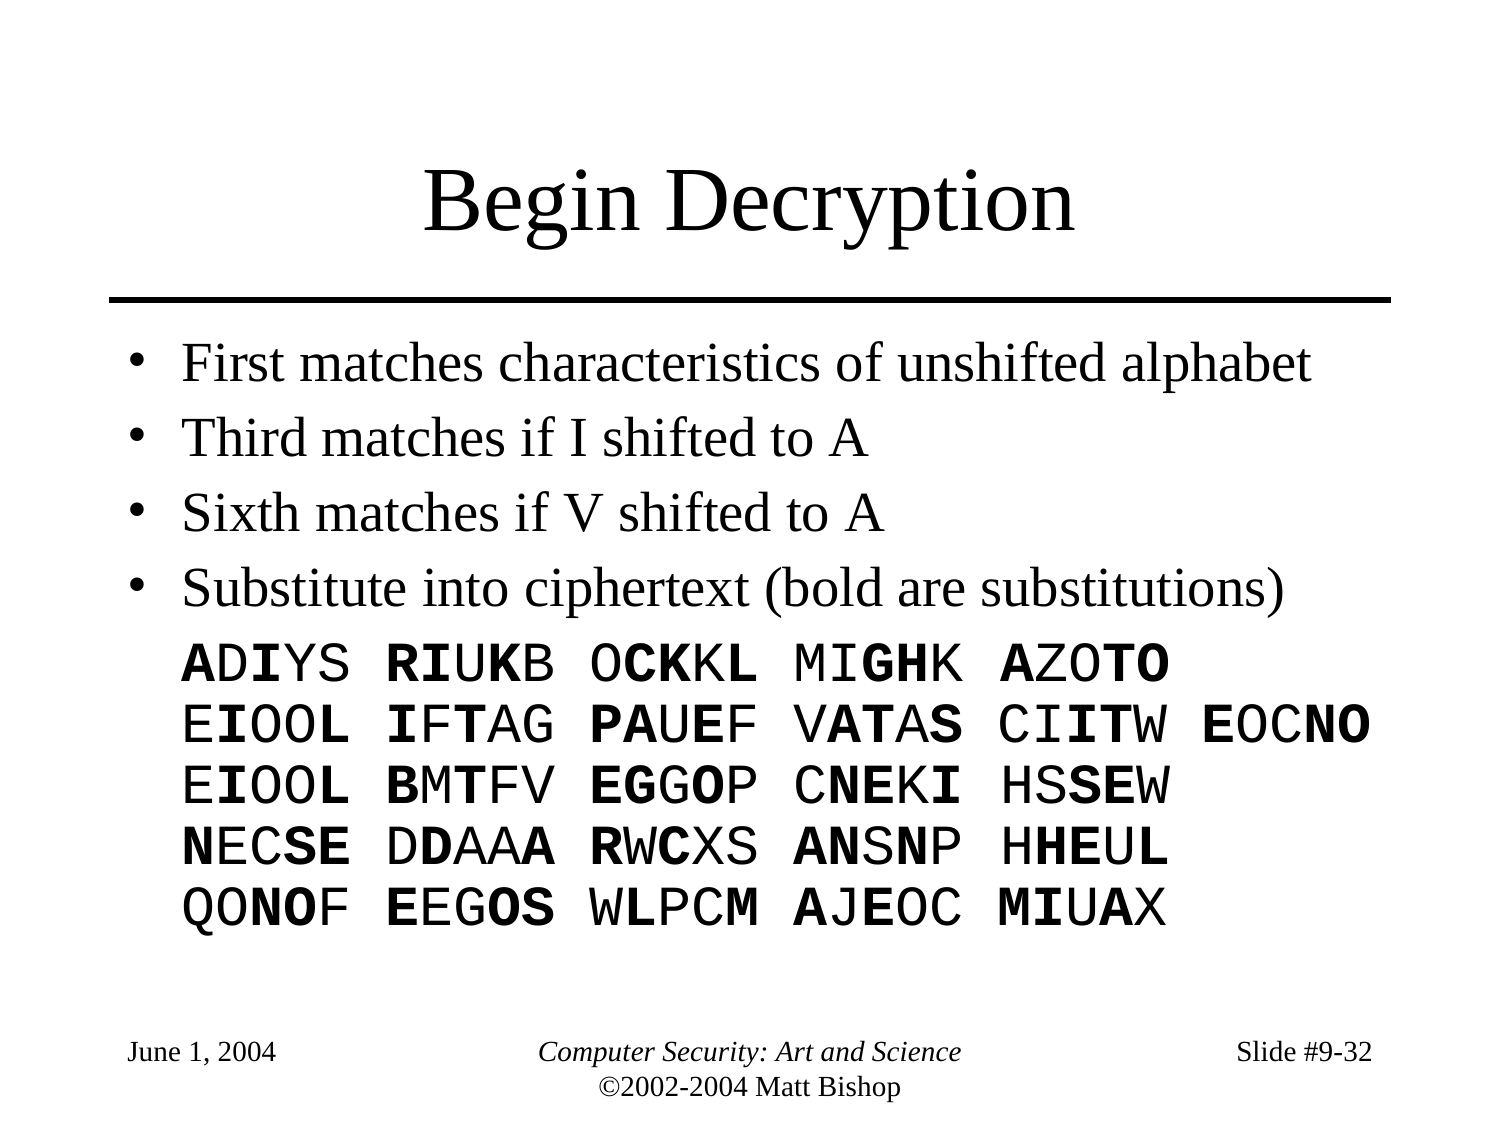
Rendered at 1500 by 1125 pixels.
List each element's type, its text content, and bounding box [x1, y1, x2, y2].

title Begin Decryption [112, 99, 1388, 288]
list First matches characteristics of unshifted alphabet Third matches if I shifted to A Sixth matches if V shifted to A Substitute into ciphertext (bold are substitutions) ADIYS RIUKB OCKKL MIGHK AZOTO EIOOL IFTAG PAUEF VATAS CIITW EOCNO EIOOL BMTFV EGGOP CNEKI HSSEW NECSE DDAAA RWCXS ANSNP HHEUL QONOF EEGOS WLPCM AJEOC MIUAX [112, 324, 1388, 1000]
